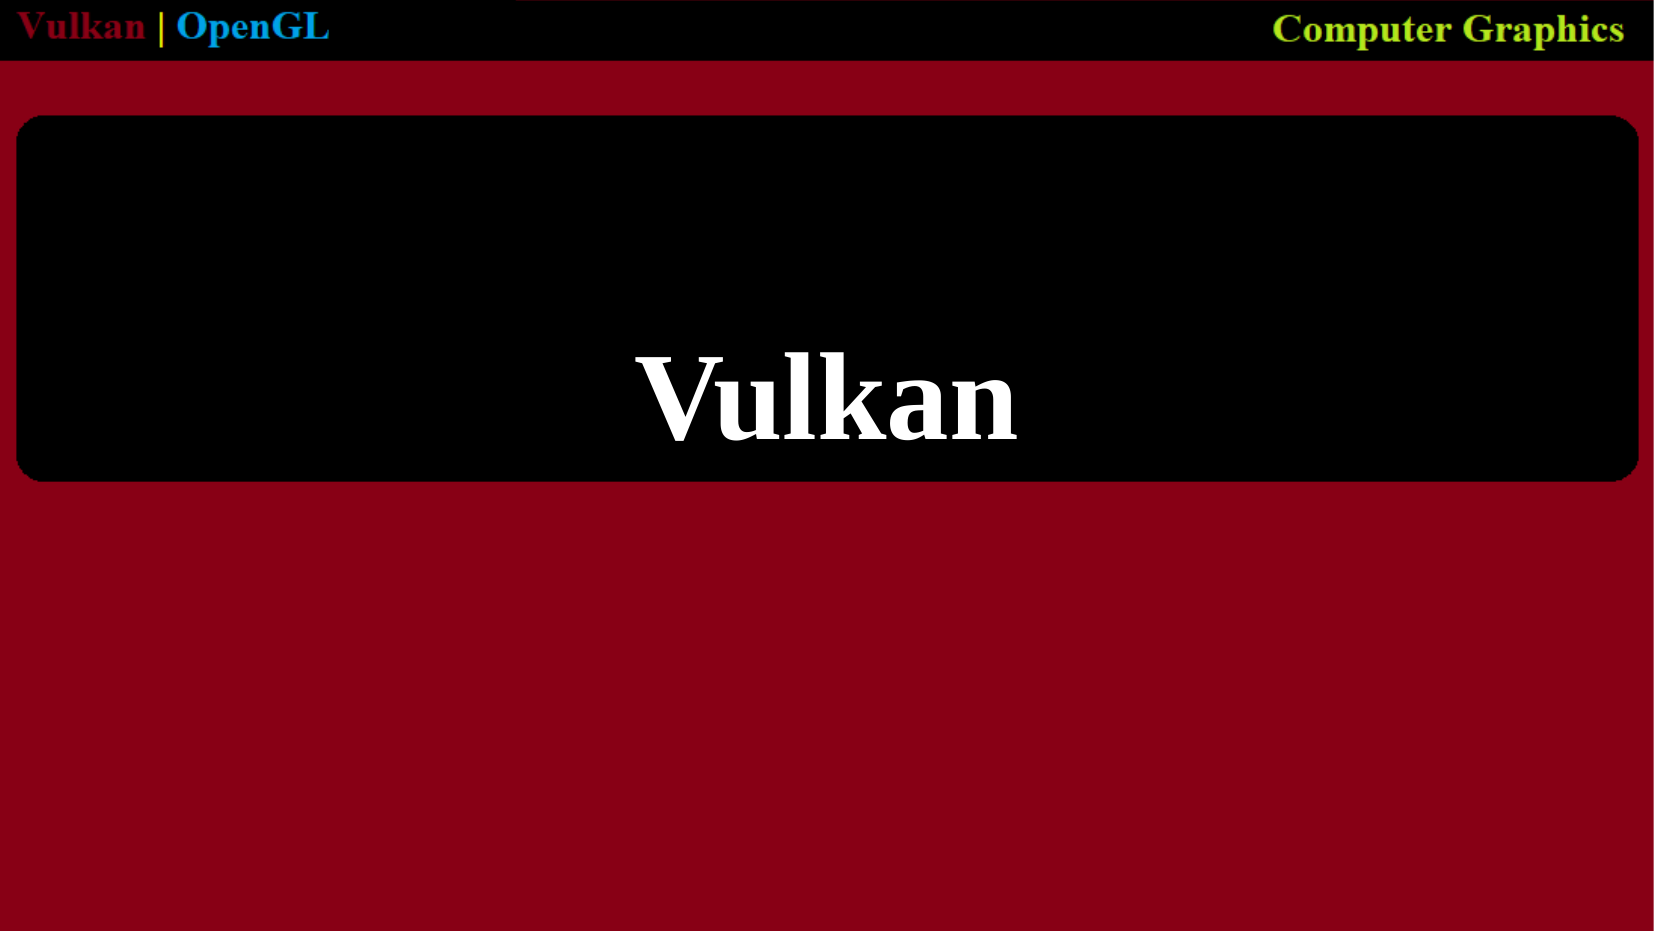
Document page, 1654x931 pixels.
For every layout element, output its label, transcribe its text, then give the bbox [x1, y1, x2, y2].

picture [0, 0, 1654, 931]
subtitle Vulkan [82, 37, 1571, 757]
